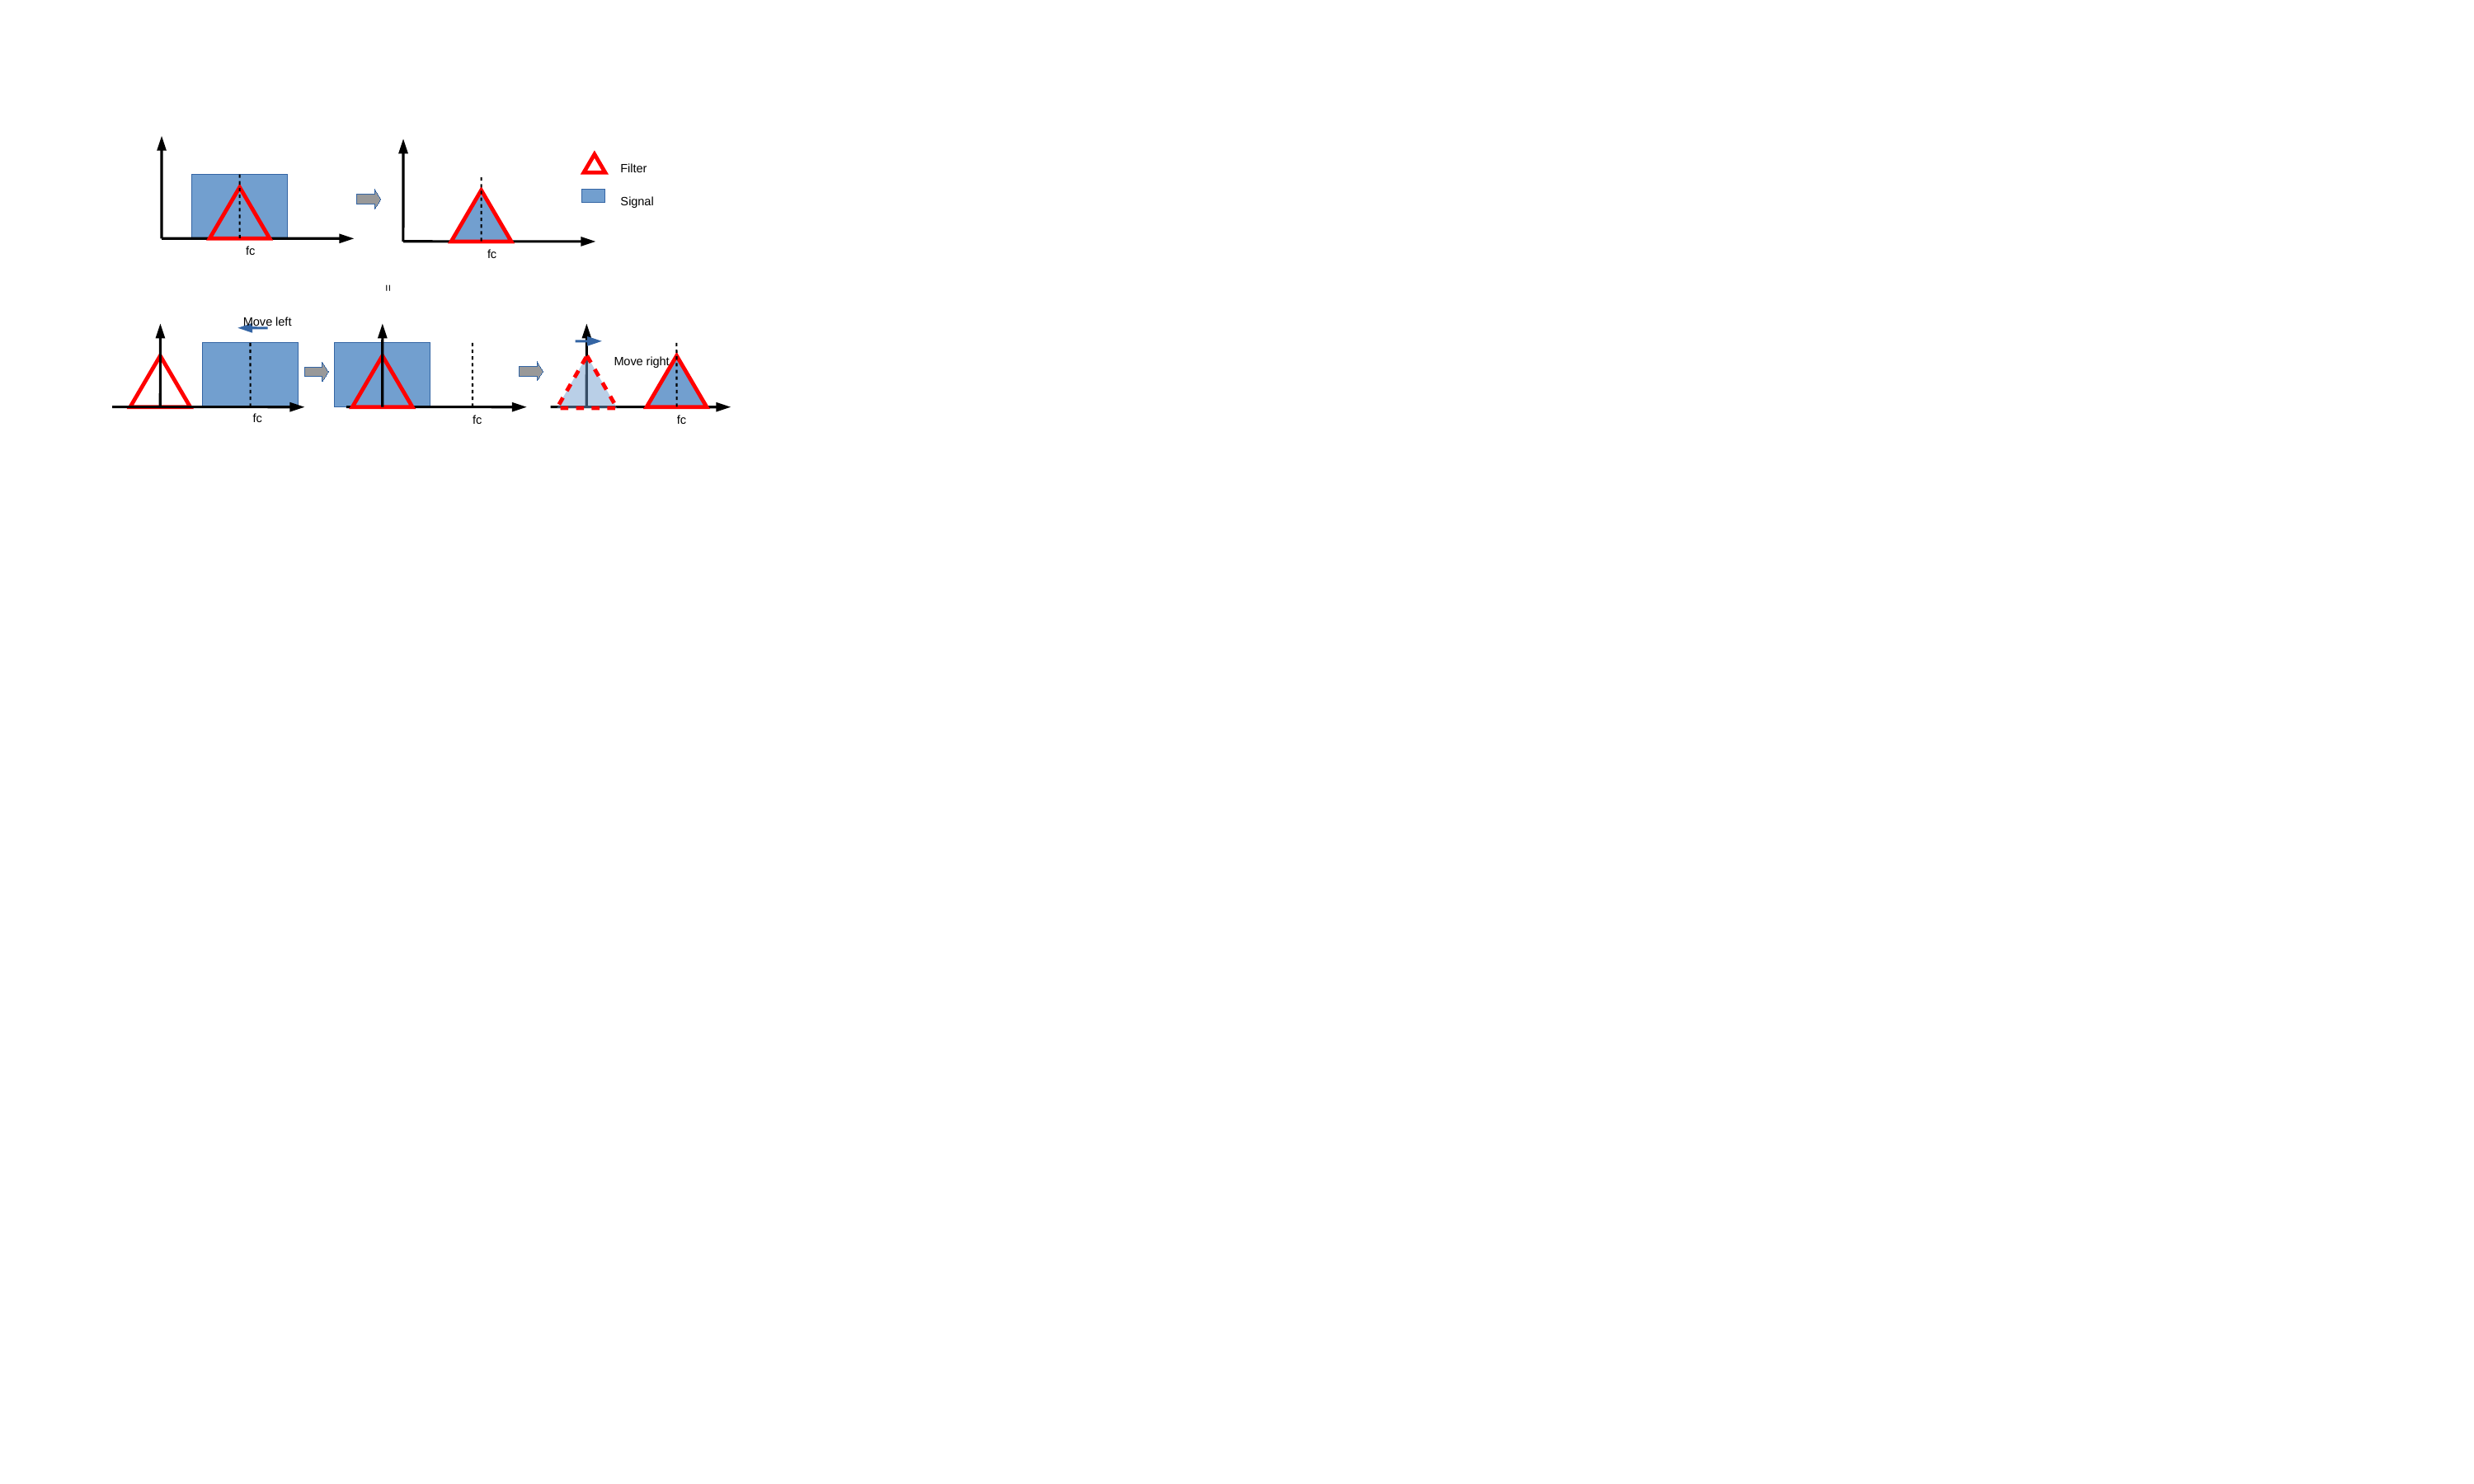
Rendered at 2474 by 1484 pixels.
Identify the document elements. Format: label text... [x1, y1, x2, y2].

text_box [202, 342, 299, 406]
text_box [581, 189, 605, 203]
text_box [191, 174, 288, 239]
text_box Move left [231, 308, 293, 331]
text_box [647, 358, 707, 407]
text_box fc [233, 238, 262, 261]
text_box [356, 189, 381, 209]
text_box = [379, 272, 402, 299]
text_box fc [664, 406, 694, 430]
text_box [519, 361, 543, 381]
text_box [304, 362, 329, 382]
text_box Move right [601, 348, 670, 371]
text_box [384, 342, 430, 407]
text_box Filter [608, 156, 651, 178]
text_box fc [460, 406, 489, 430]
text_box Signal [608, 189, 657, 211]
text_box [451, 192, 512, 242]
text_box fc [240, 409, 270, 428]
text_box [130, 359, 158, 406]
text_box [557, 355, 618, 409]
text_box fc [475, 241, 504, 264]
text_box [162, 358, 190, 406]
text_box [334, 342, 381, 407]
